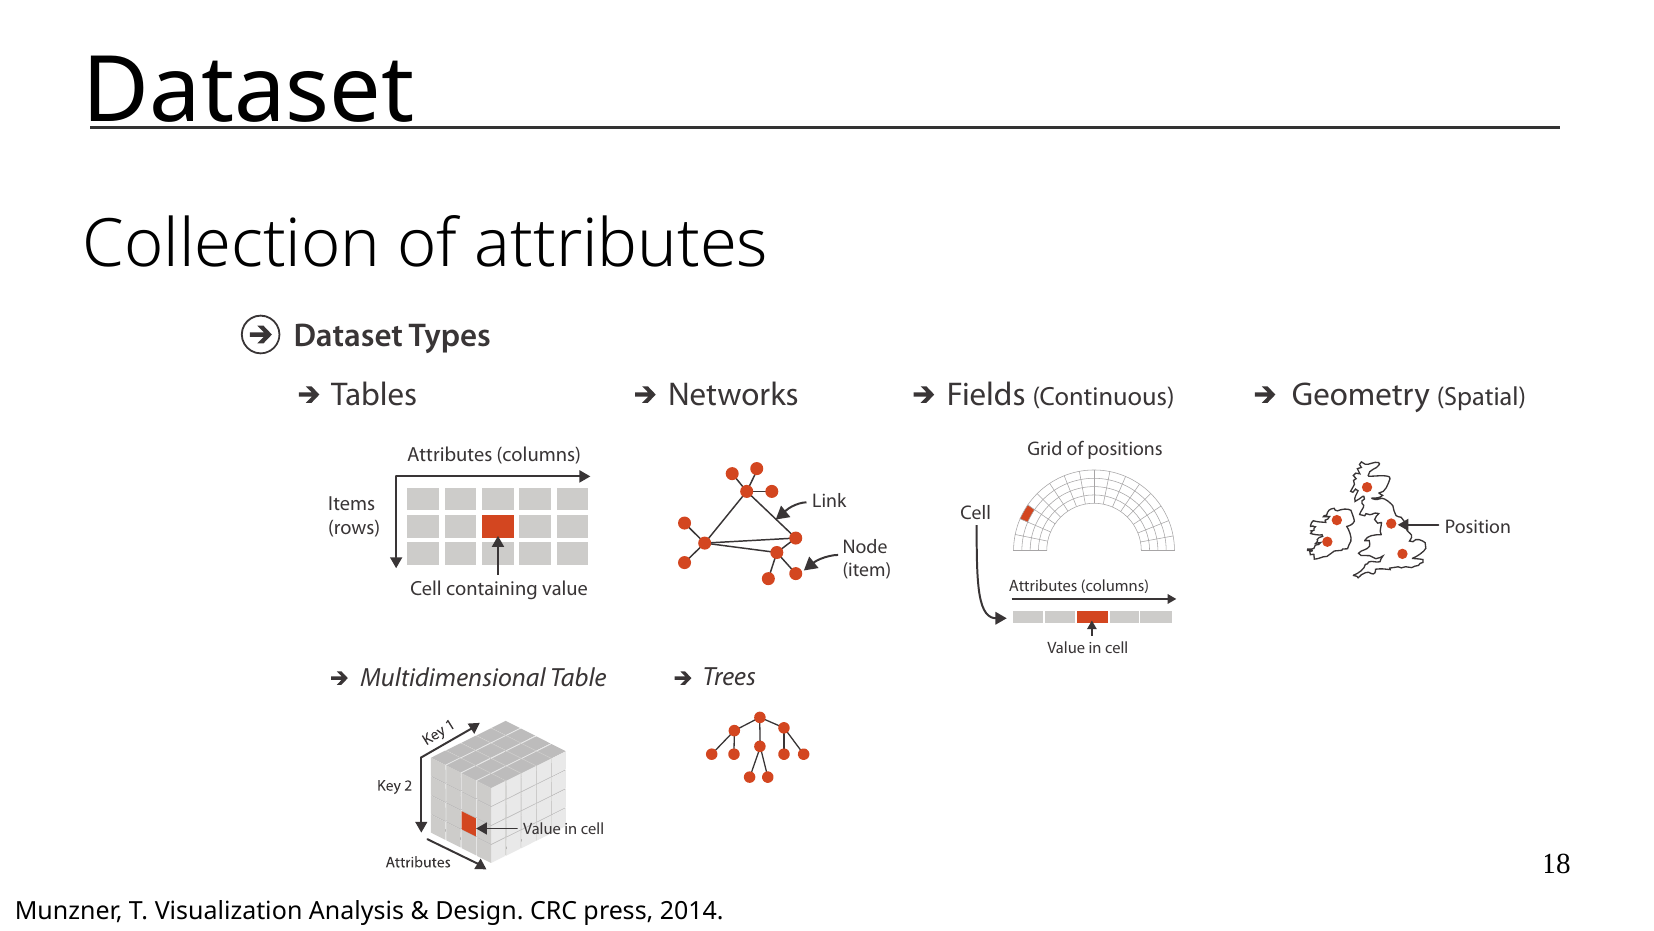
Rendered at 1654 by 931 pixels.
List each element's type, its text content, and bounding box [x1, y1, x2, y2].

picture [225, 295, 1546, 901]
list Collection of attributes [82, 195, 1571, 811]
text_box Munzner, T. Visualization Analysis & Design. CRC press, 2014. [0, 885, 796, 931]
title Dataset [82, 32, 1571, 140]
